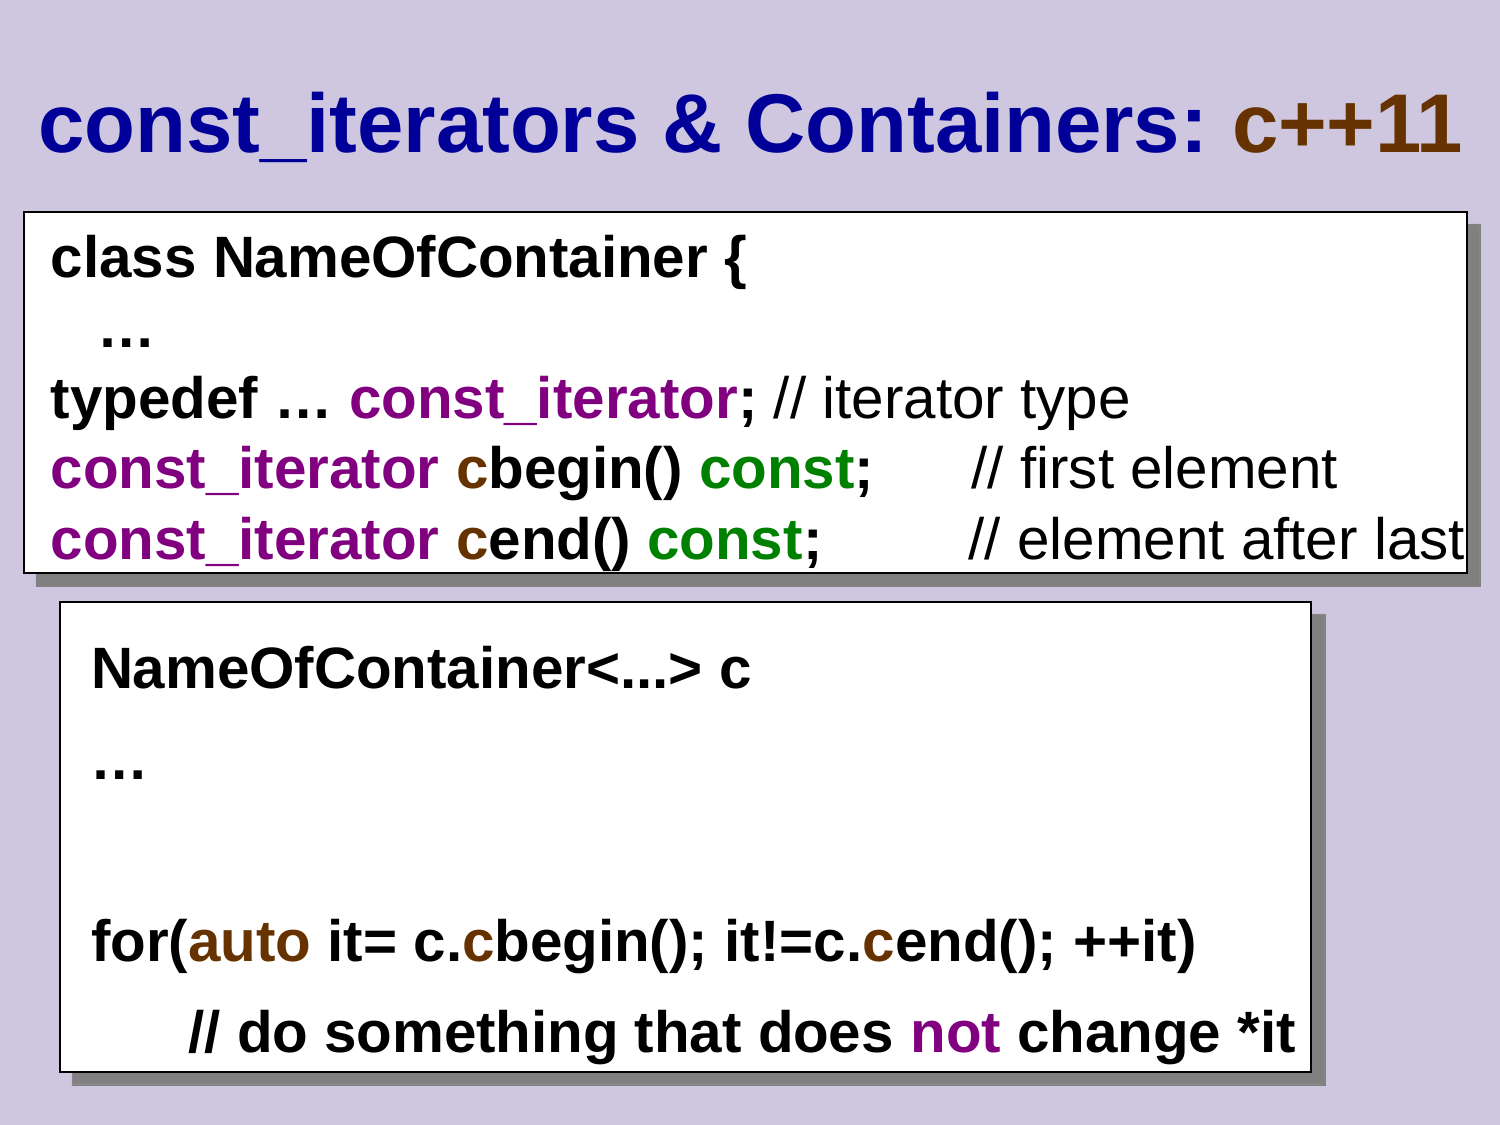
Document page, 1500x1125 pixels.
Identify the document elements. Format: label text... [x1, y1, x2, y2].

list class NameOfContainer { … typedef … const_iterator; // iterator type const_iterator cbegin() const; // first element const_iterator cend() const; // element after last [35, 224, 1495, 878]
text_box NameOfContainer<...> c … for(auto it= c.cbegin(); it!=c.cend(); ++it) // do something that does not change *it [60, 878, 1312, 1072]
title const_iterators & Containers: c++11 [23, 17, 1500, 220]
text_box [23, 220, 1468, 574]
